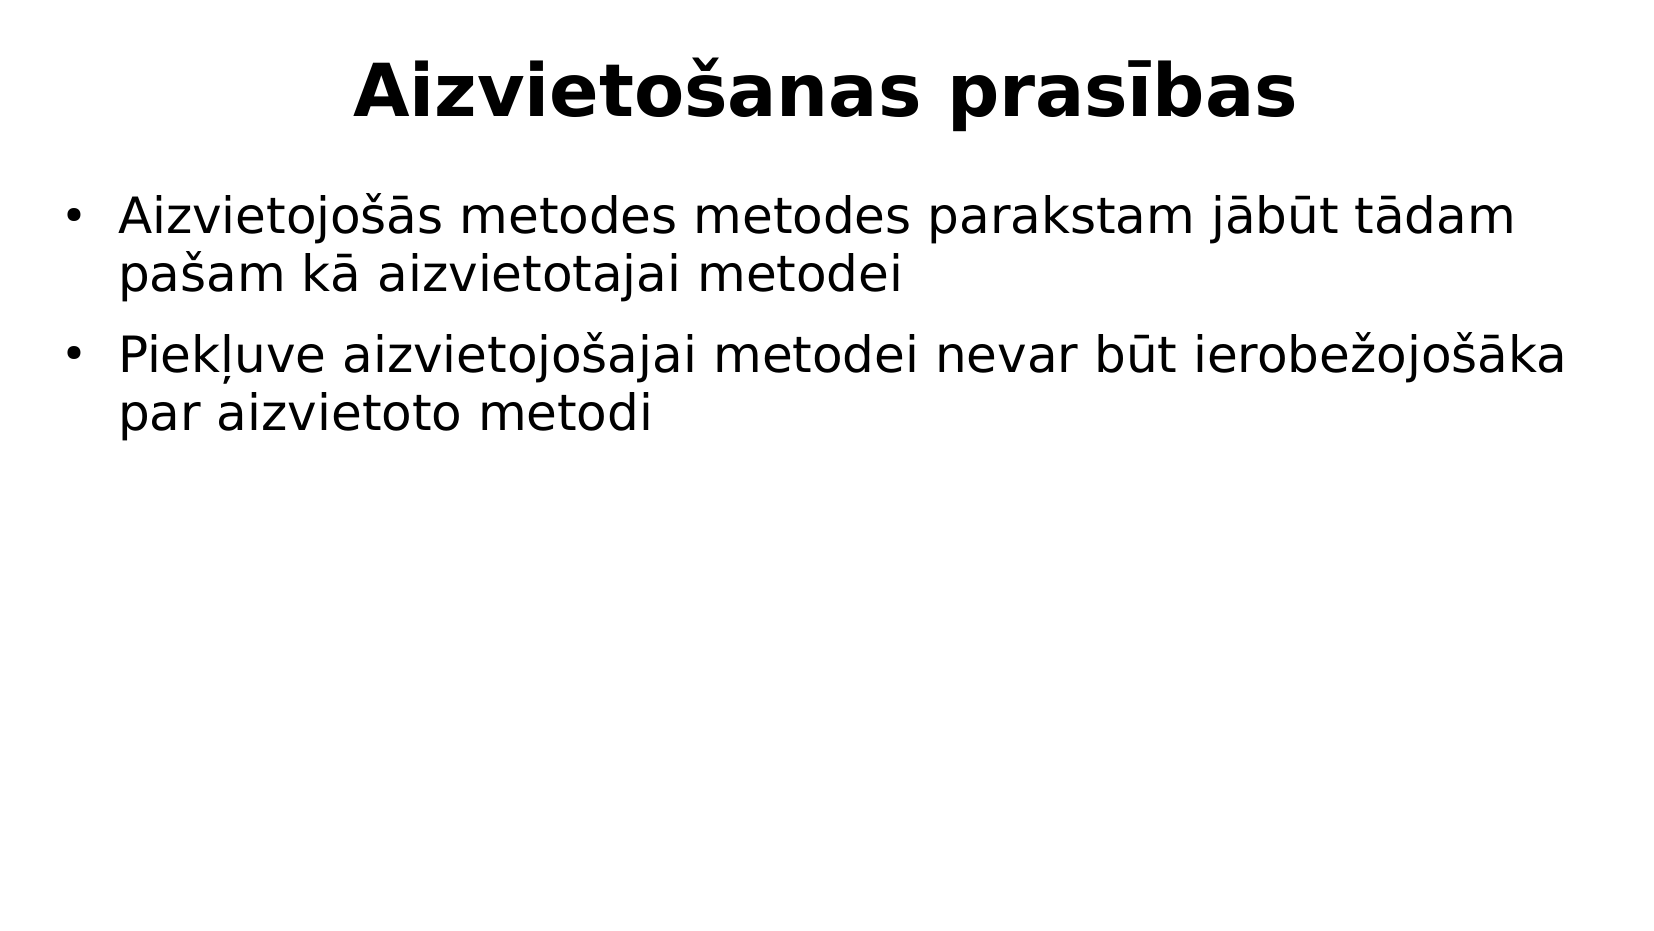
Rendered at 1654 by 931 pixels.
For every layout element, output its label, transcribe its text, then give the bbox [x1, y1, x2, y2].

list Aizvietojošās metodes metodes parakstam jābūt tādam pašam kā aizvietotajai metodei Piekļuve aizvietojošajai metodei nevar būt ierobežojošāka par aizvietoto metodi [47, 186, 1607, 886]
title Aizvietošanas prasības [81, 37, 1570, 147]
